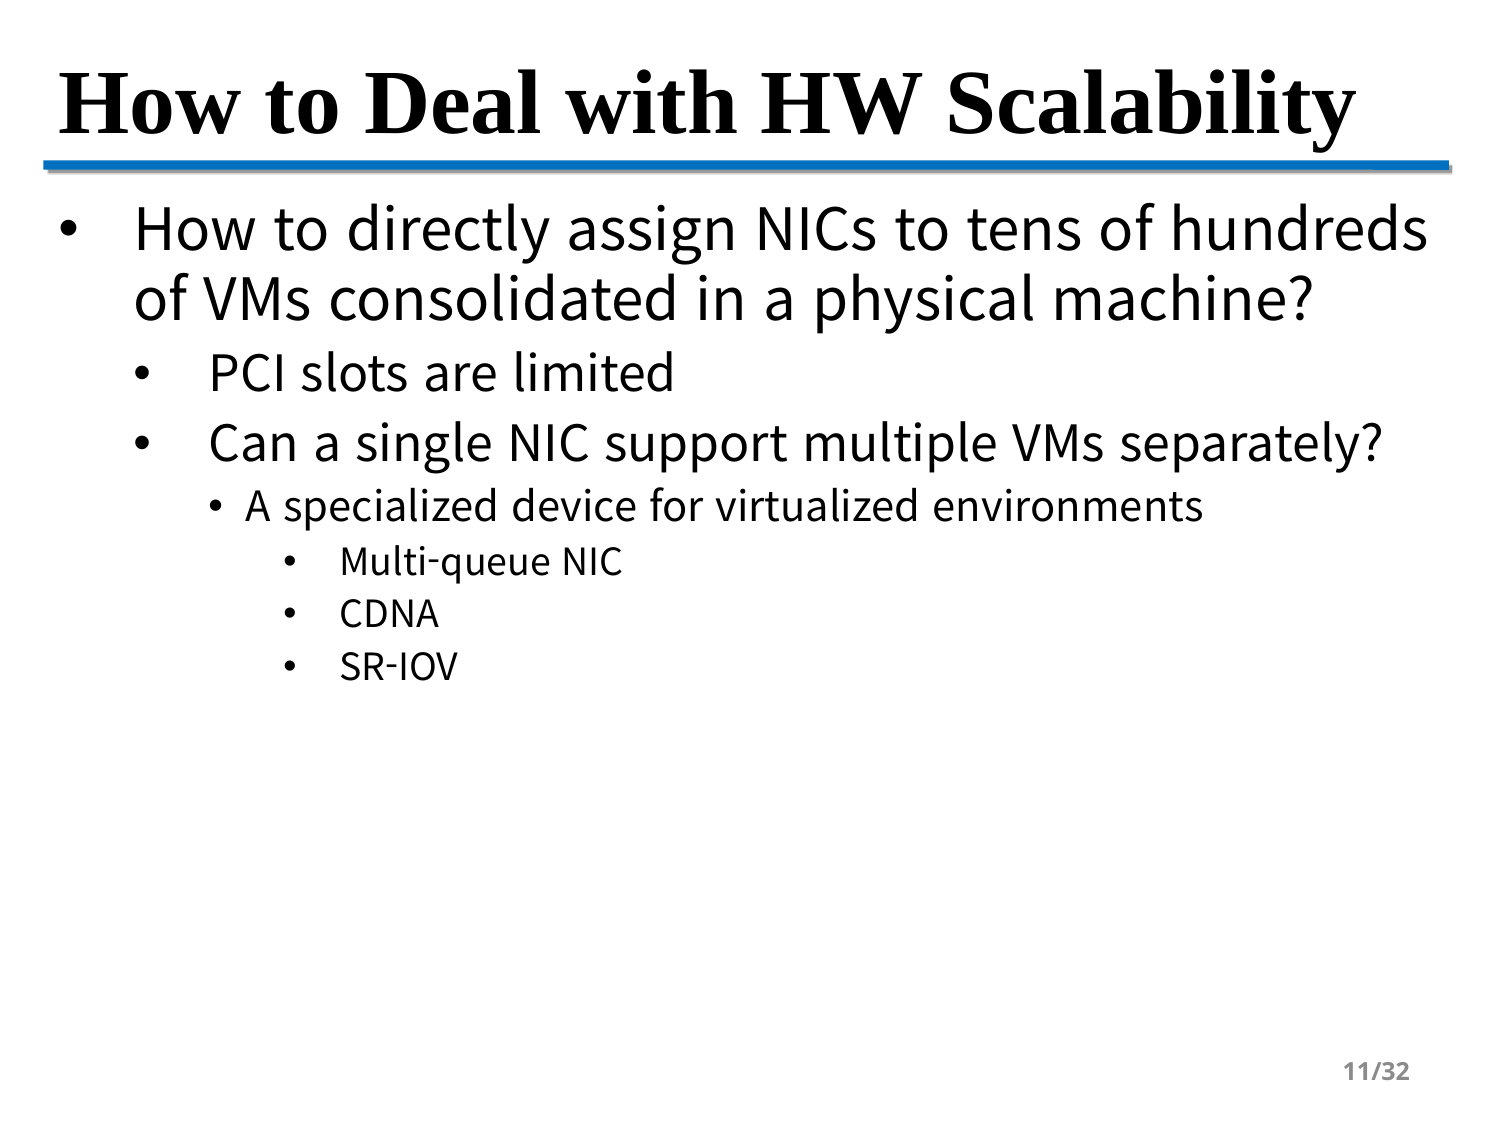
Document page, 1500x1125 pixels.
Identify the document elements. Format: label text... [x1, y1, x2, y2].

slide_number <number>/32 [1074, 1042, 1425, 1103]
title How to Deal with HW Scalability [43, 21, 1449, 173]
list How to directly assign NICs to tens of hundreds of VMs consolidated in a physical machine? PCI slots are limited Can a single NIC support multiple VMs separately? A specialized device for virtualized environments Multi-queue NIC CDNA SR-IOV [43, 184, 1449, 1012]
